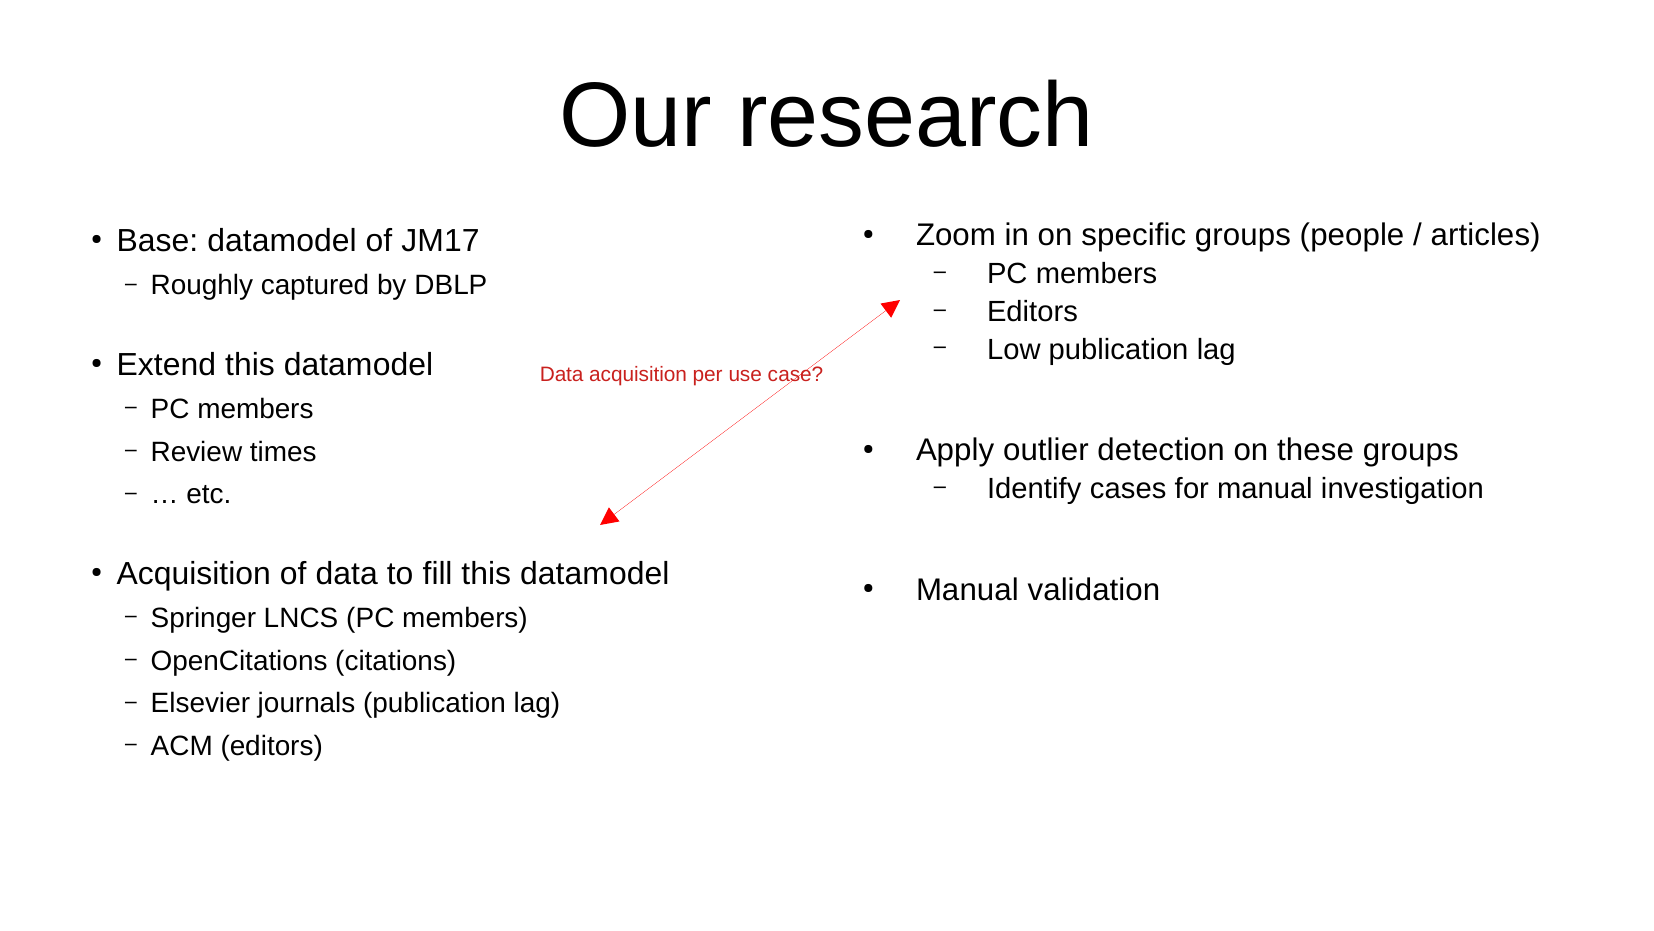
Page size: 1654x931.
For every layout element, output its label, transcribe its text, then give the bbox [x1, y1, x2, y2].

list Zoom in on specific groups (people / articles) PC members Editors Low publication lag Apply outlier detection on these groups Identify cases for manual investigation Manual validation [845, 217, 1572, 758]
list Base: datamodel of JM17 Roughly captured by DBLP Extend this datamodel PC members Review times … etc. Acquisition of data to fill this datamodel Springer LNCS (PC members) OpenCitations (citations) Elsevier journals (publication lag) ACM (editors) [82, 222, 809, 762]
title Our research [82, 37, 1571, 193]
text_box Data acquisition per use case? [525, 355, 839, 394]
